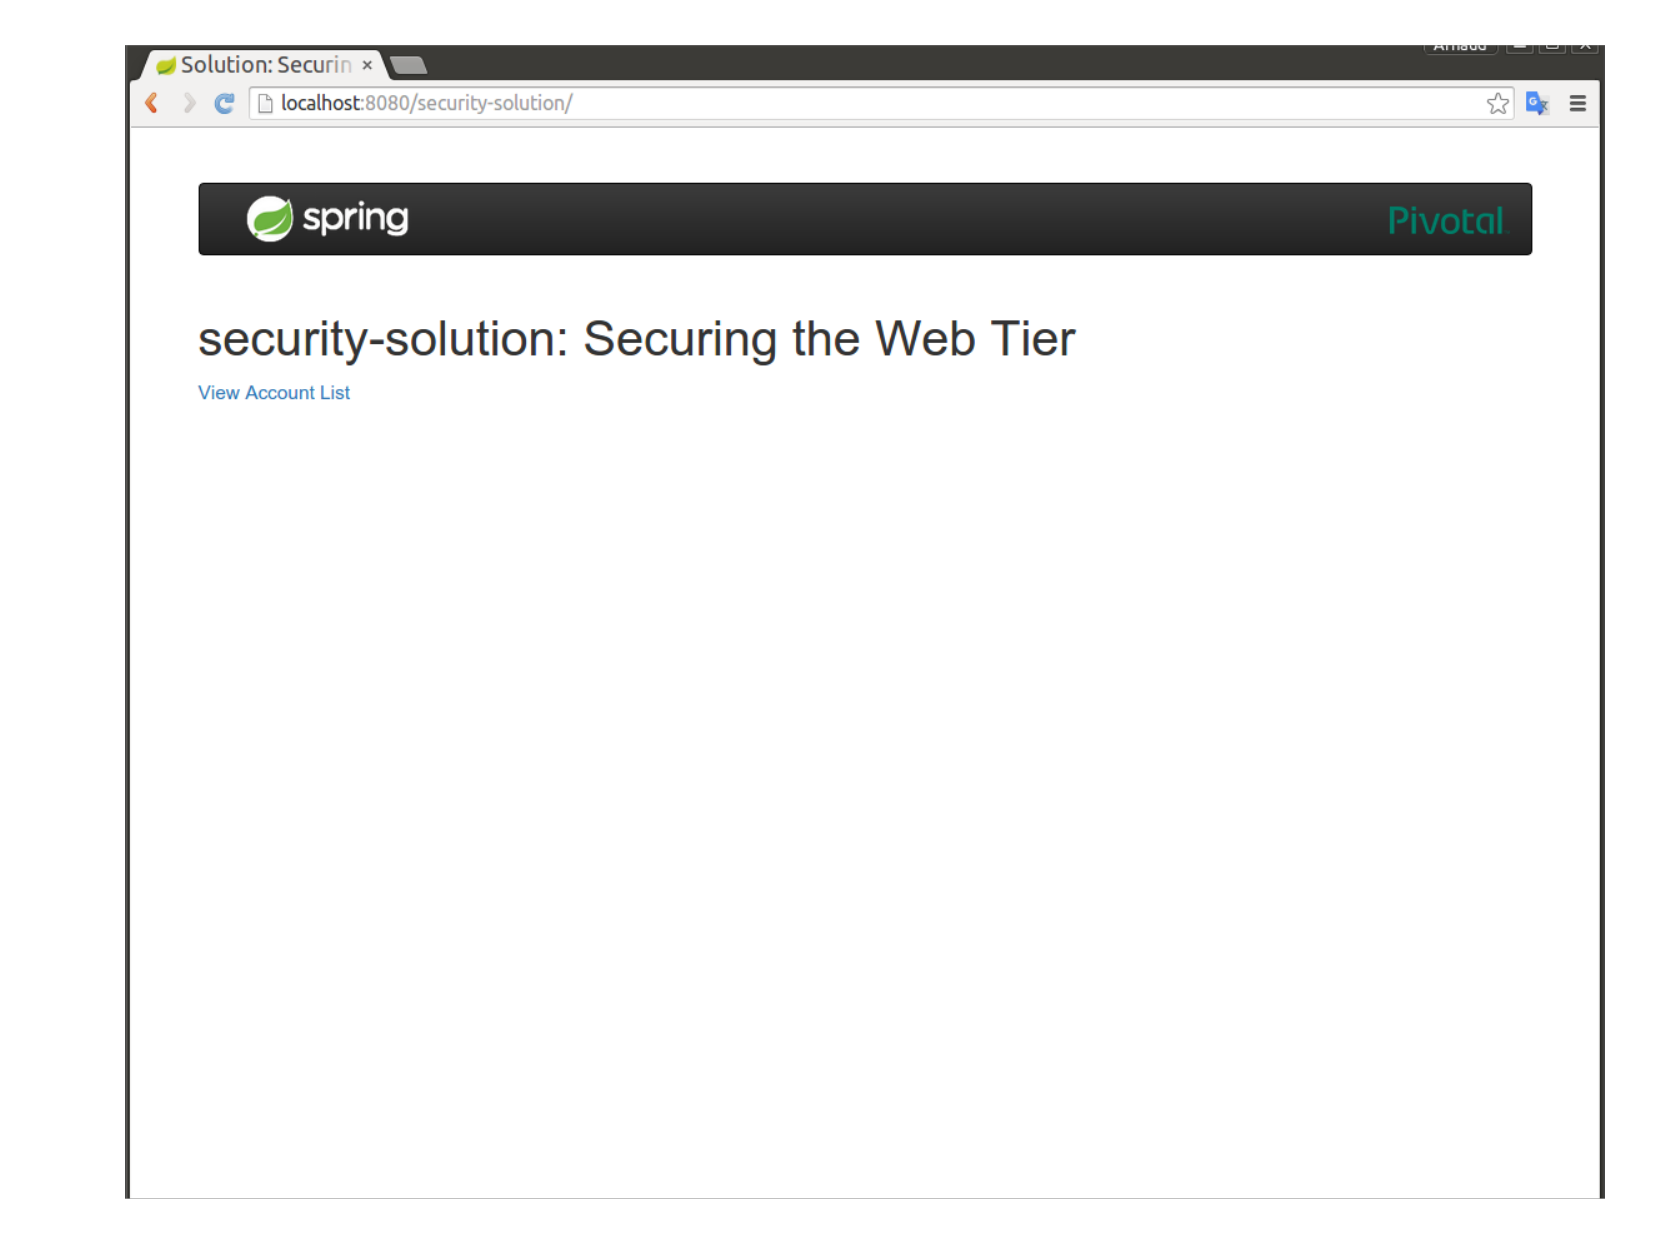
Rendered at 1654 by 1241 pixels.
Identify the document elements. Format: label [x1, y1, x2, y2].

picture [125, 29, 1606, 1215]
